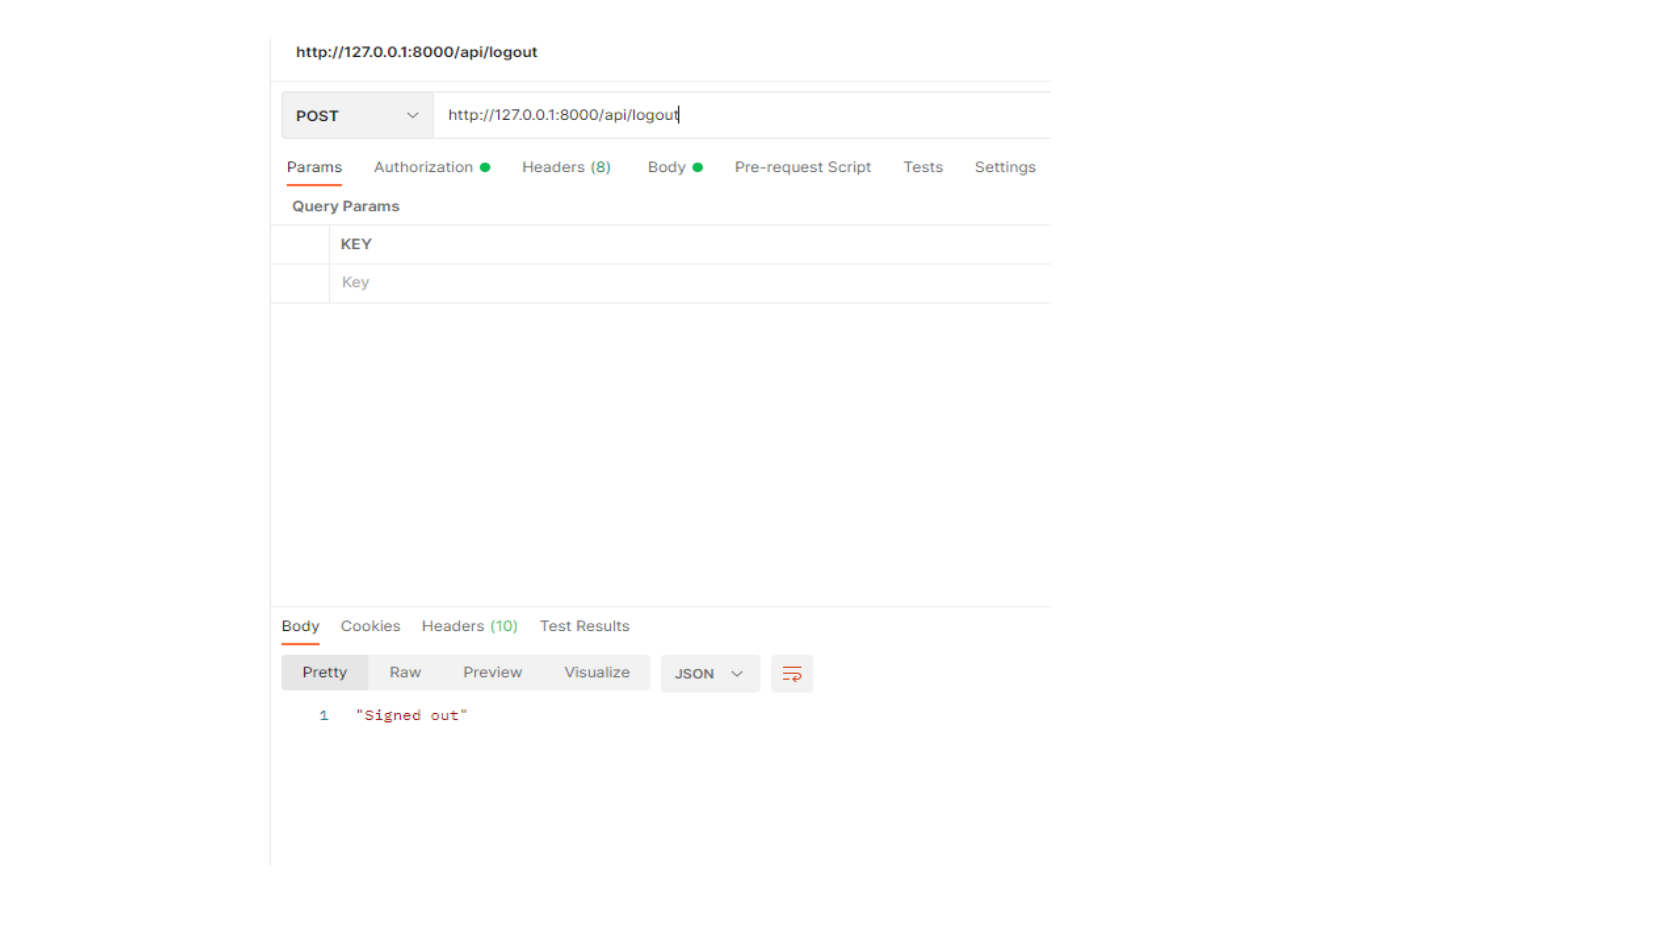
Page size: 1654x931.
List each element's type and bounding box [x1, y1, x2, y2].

picture [262, 37, 1051, 866]
